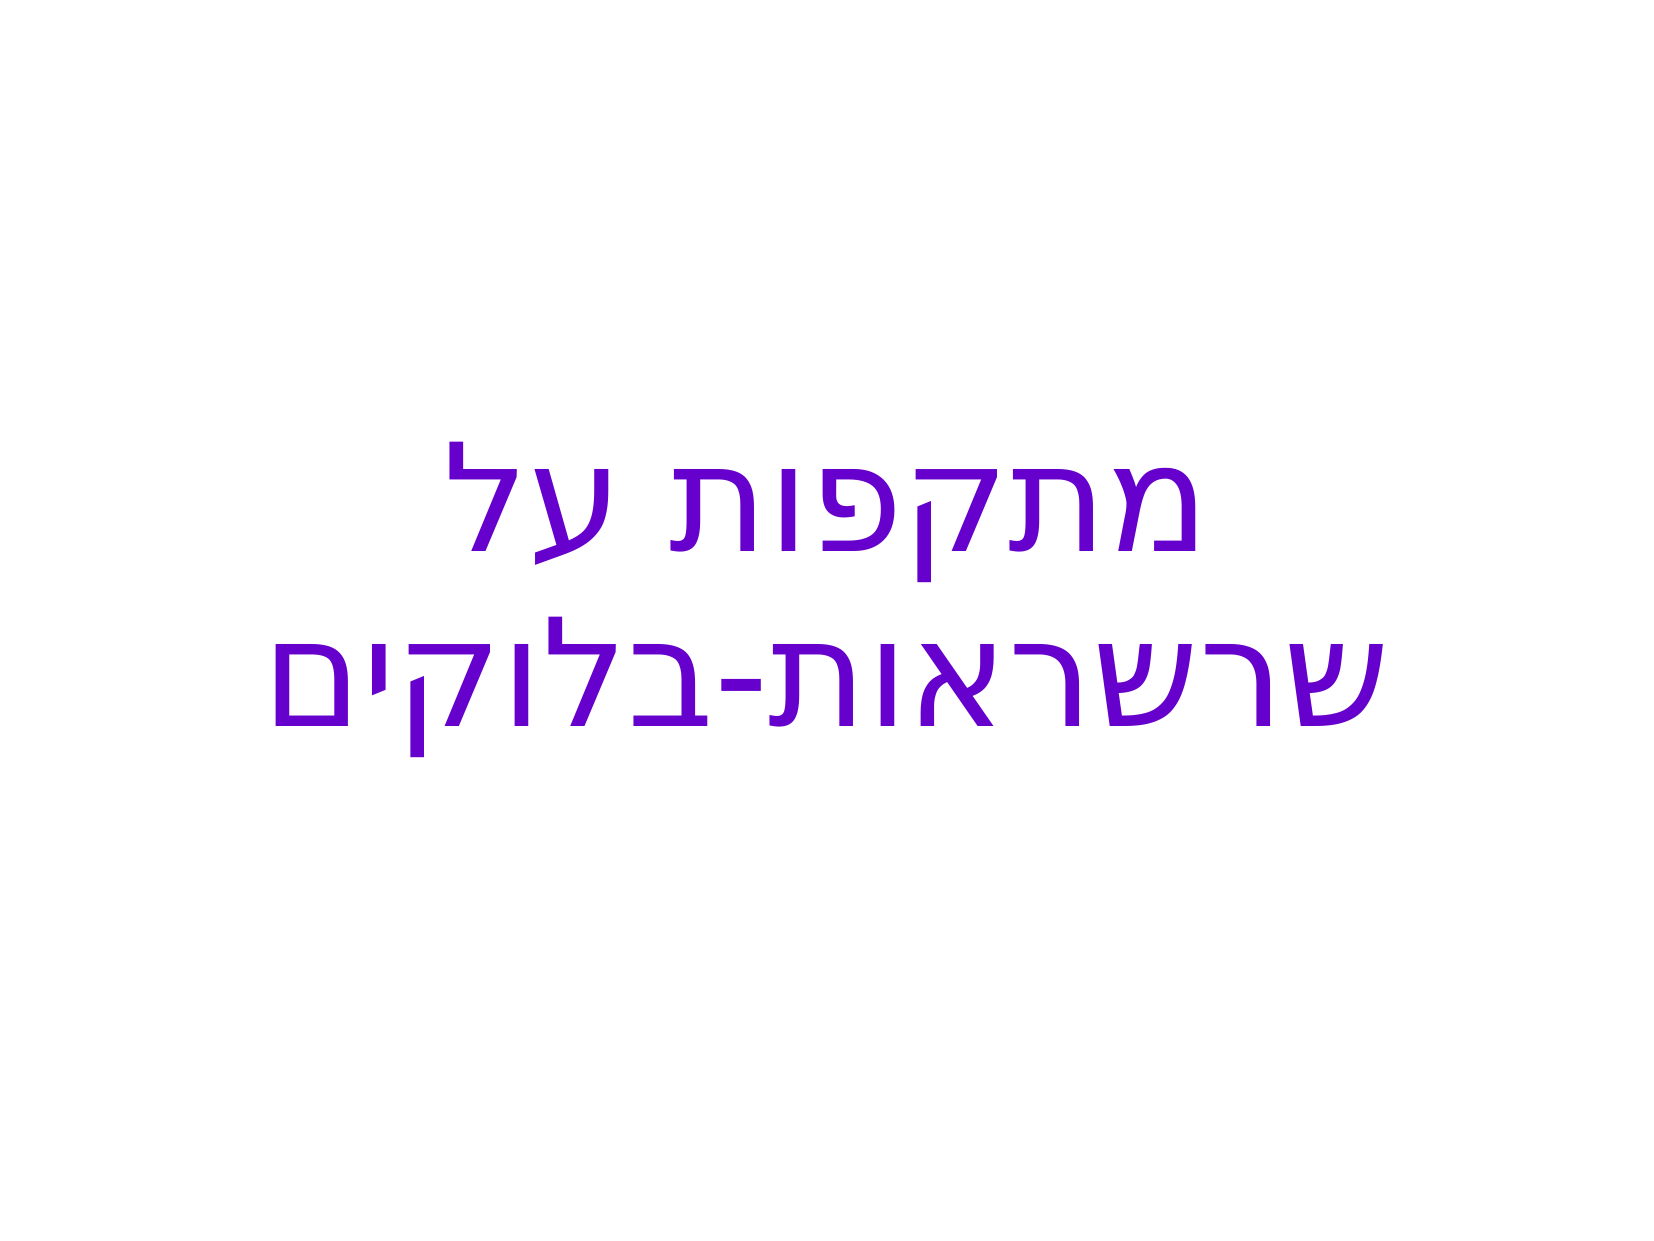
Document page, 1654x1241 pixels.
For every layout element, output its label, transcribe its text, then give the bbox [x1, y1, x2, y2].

text_box מתקפות על שרשראות-בלוקים [0, 405, 1654, 770]
